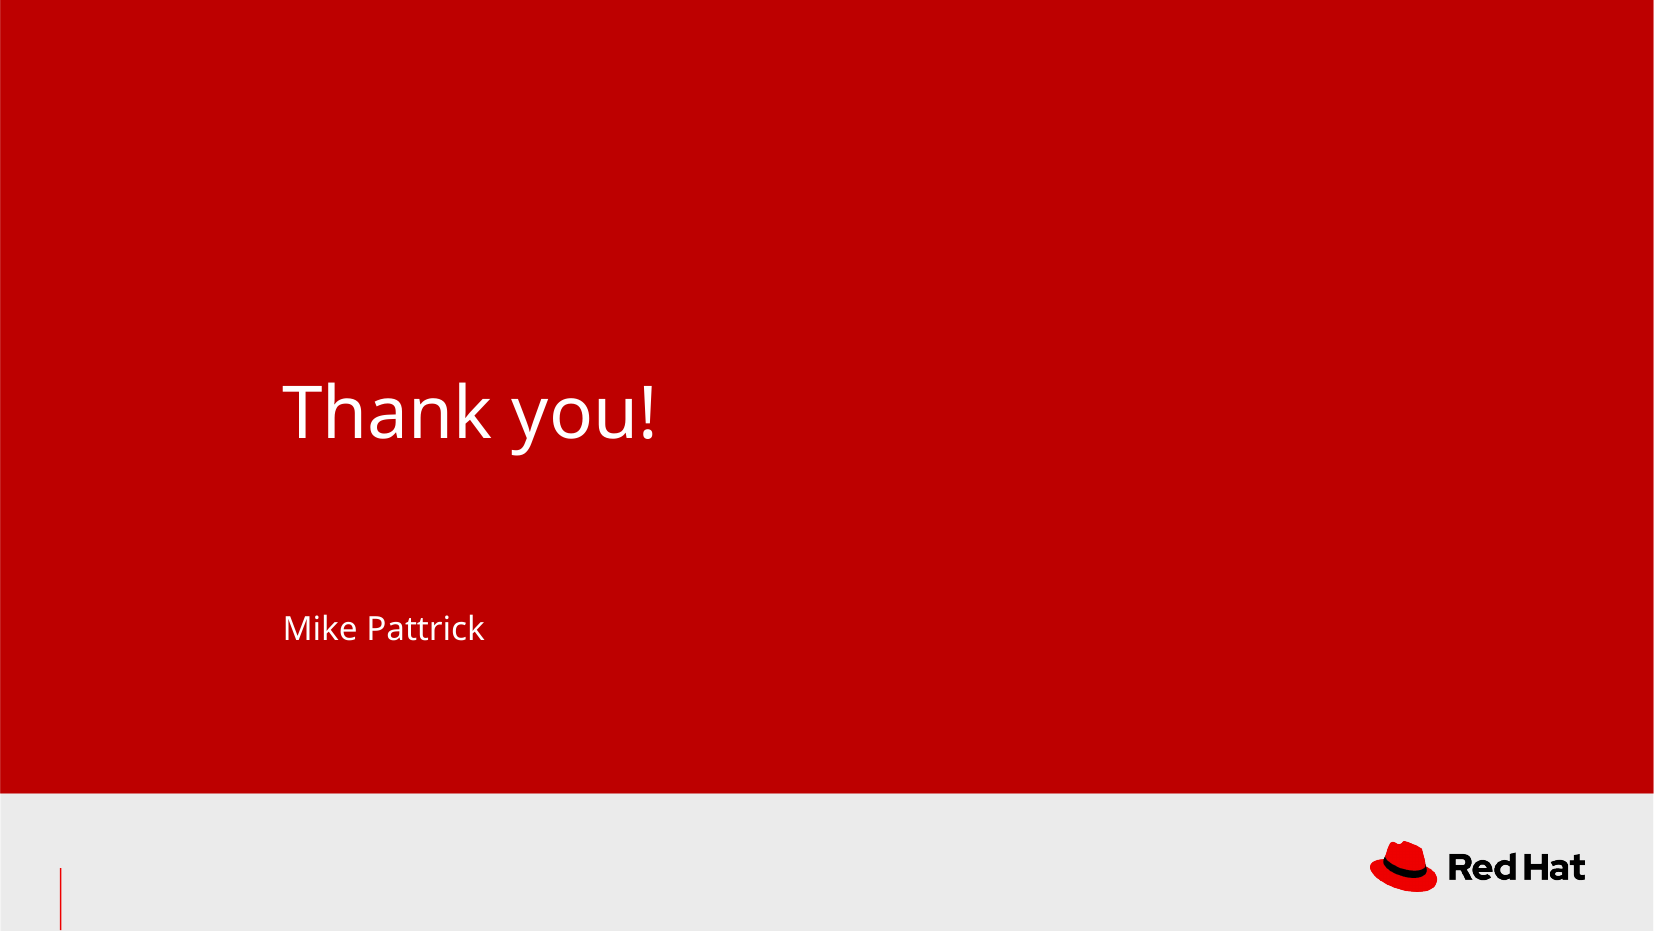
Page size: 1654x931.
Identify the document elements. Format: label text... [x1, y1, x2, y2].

subtitle Mike Pattrick [282, 593, 560, 717]
picture [0, 0, 1654, 931]
title Thank you! [282, 236, 1305, 454]
